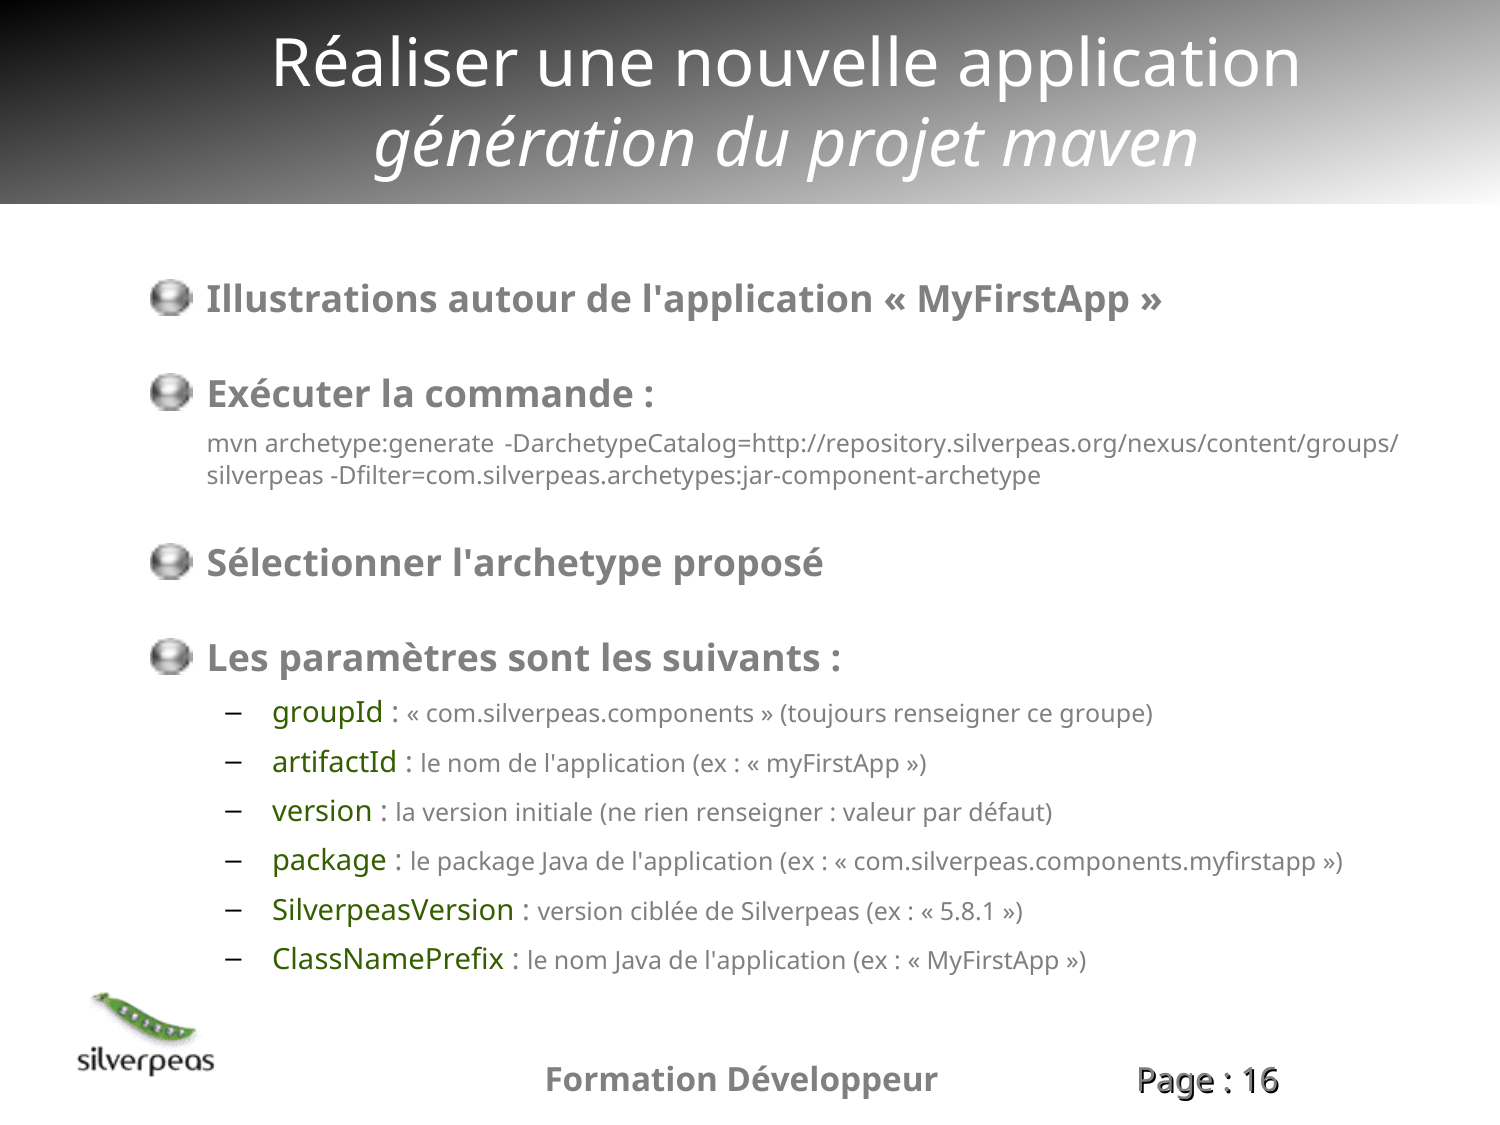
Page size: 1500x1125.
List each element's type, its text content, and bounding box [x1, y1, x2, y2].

picture [68, 985, 135, 1083]
list Illustrations autour de l'application « MyFirstApp » Exécuter la commande : mvn archetype:generate -DarchetypeCatalog=http://repository.silverpeas.org/nexus/content/groups/silverpeas -Dfilter=com.silverpeas.archetypes:jar-component-archetype Sélectionner l'archetype proposé Les paramètres sont les suivants : groupId : « com.silverpeas.components » (toujours renseigner ce groupe) artifactId : le nom de l'application (ex : « myFirstApp ») version : la version initiale (ne rien renseigner : valeur par défaut) package : le package Java de l'application (ex : « com.silverpeas.components.myfirstapp ») SilverpeasVersion : version ciblée de Silverpeas (ex : « 5.8.1 ») ClassNamePrefix : le nom Java de l'application (ex : « MyFirstApp ») [135, 267, 1477, 1087]
title Réaliser une nouvelle application génération du projet maven [206, 0, 1369, 201]
